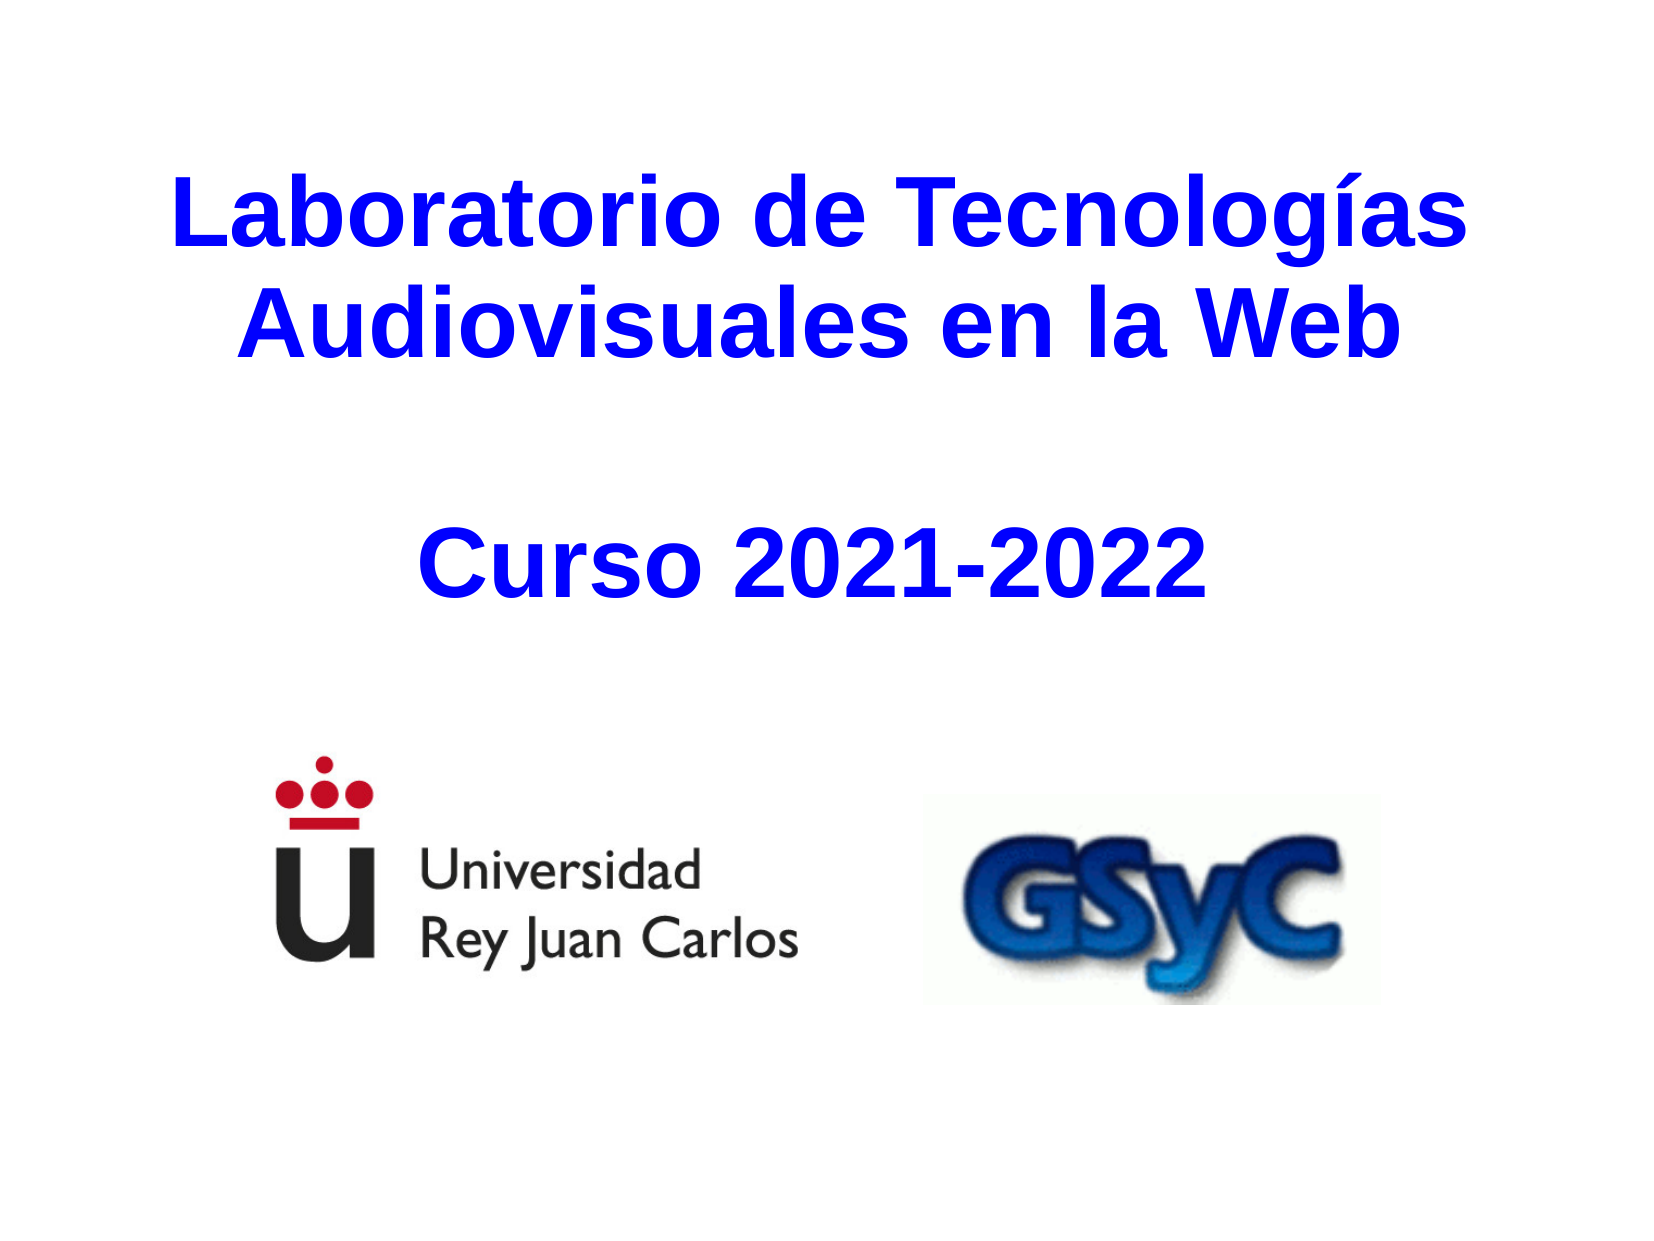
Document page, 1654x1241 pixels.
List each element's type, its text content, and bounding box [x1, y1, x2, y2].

title Curso 2021-2022 [270, 495, 1356, 631]
title Laboratorio de Tecnologías Audiovisuales en la Web [135, 99, 1506, 436]
picture [923, 794, 1381, 1006]
picture [241, 734, 826, 991]
